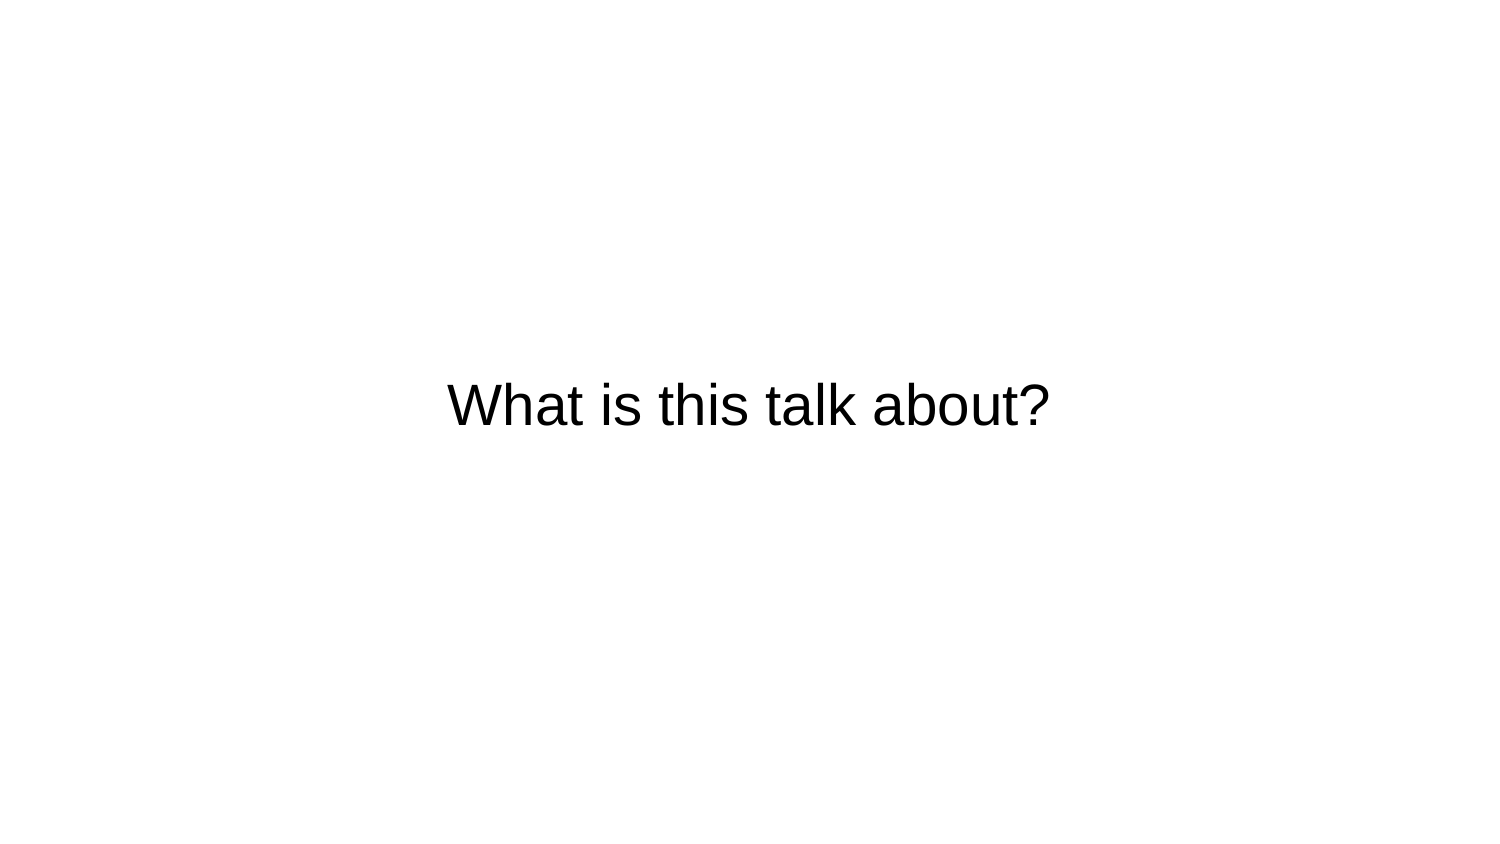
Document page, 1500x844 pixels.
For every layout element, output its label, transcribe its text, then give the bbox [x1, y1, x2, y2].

title What is this talk about? [75, 351, 1425, 493]
